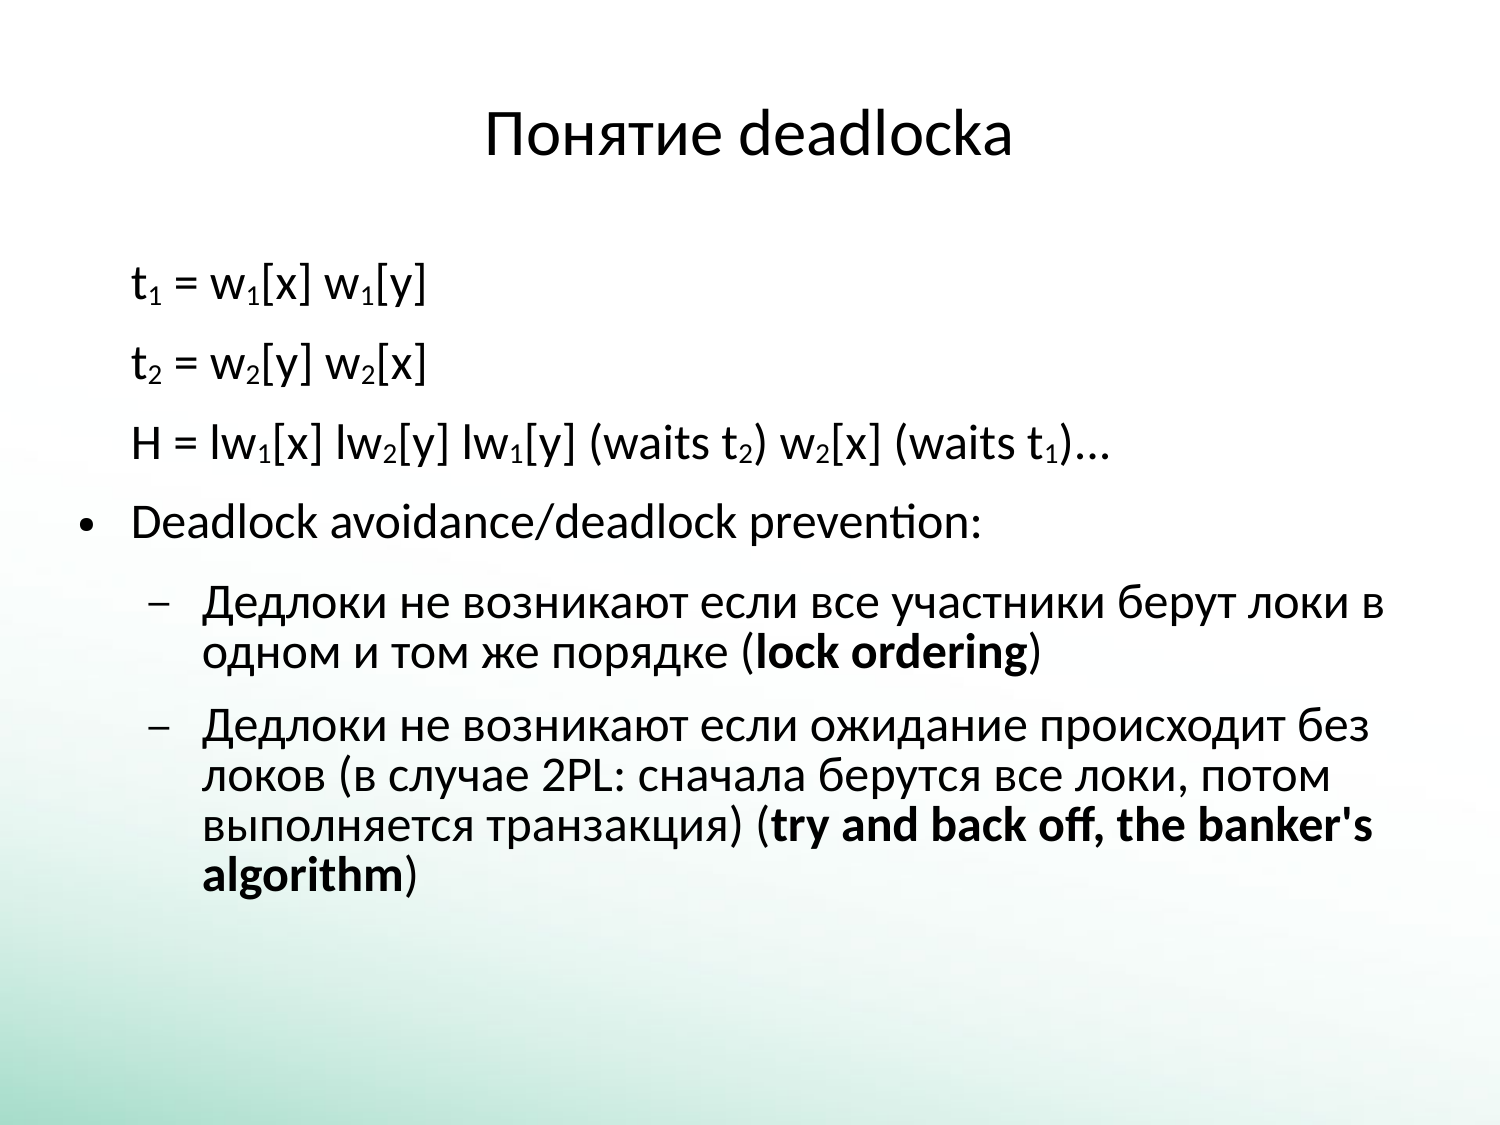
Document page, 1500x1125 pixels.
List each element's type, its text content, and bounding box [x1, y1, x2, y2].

title Понятие deadlockа [75, 45, 1425, 233]
picture [0, 0, 1500, 1125]
list t1 = w1[x] w1[y] t2 = w2[y] w2[x] H = lw1[x] lw2[y] lw1[y] (waits t2) w2[x] (waits t1)... Deadlock avoidance/deadlock prevention: Дедлоки не возникают если все участники берут локи в одном и том же порядке (lock ordering) Дедлоки не возникают если ожидание происходит без локов (в случае 2PL: сначала берутся все локи, потом выполняется транзакция) (try and back off, the banker's algorithm) [60, 262, 1411, 1005]
